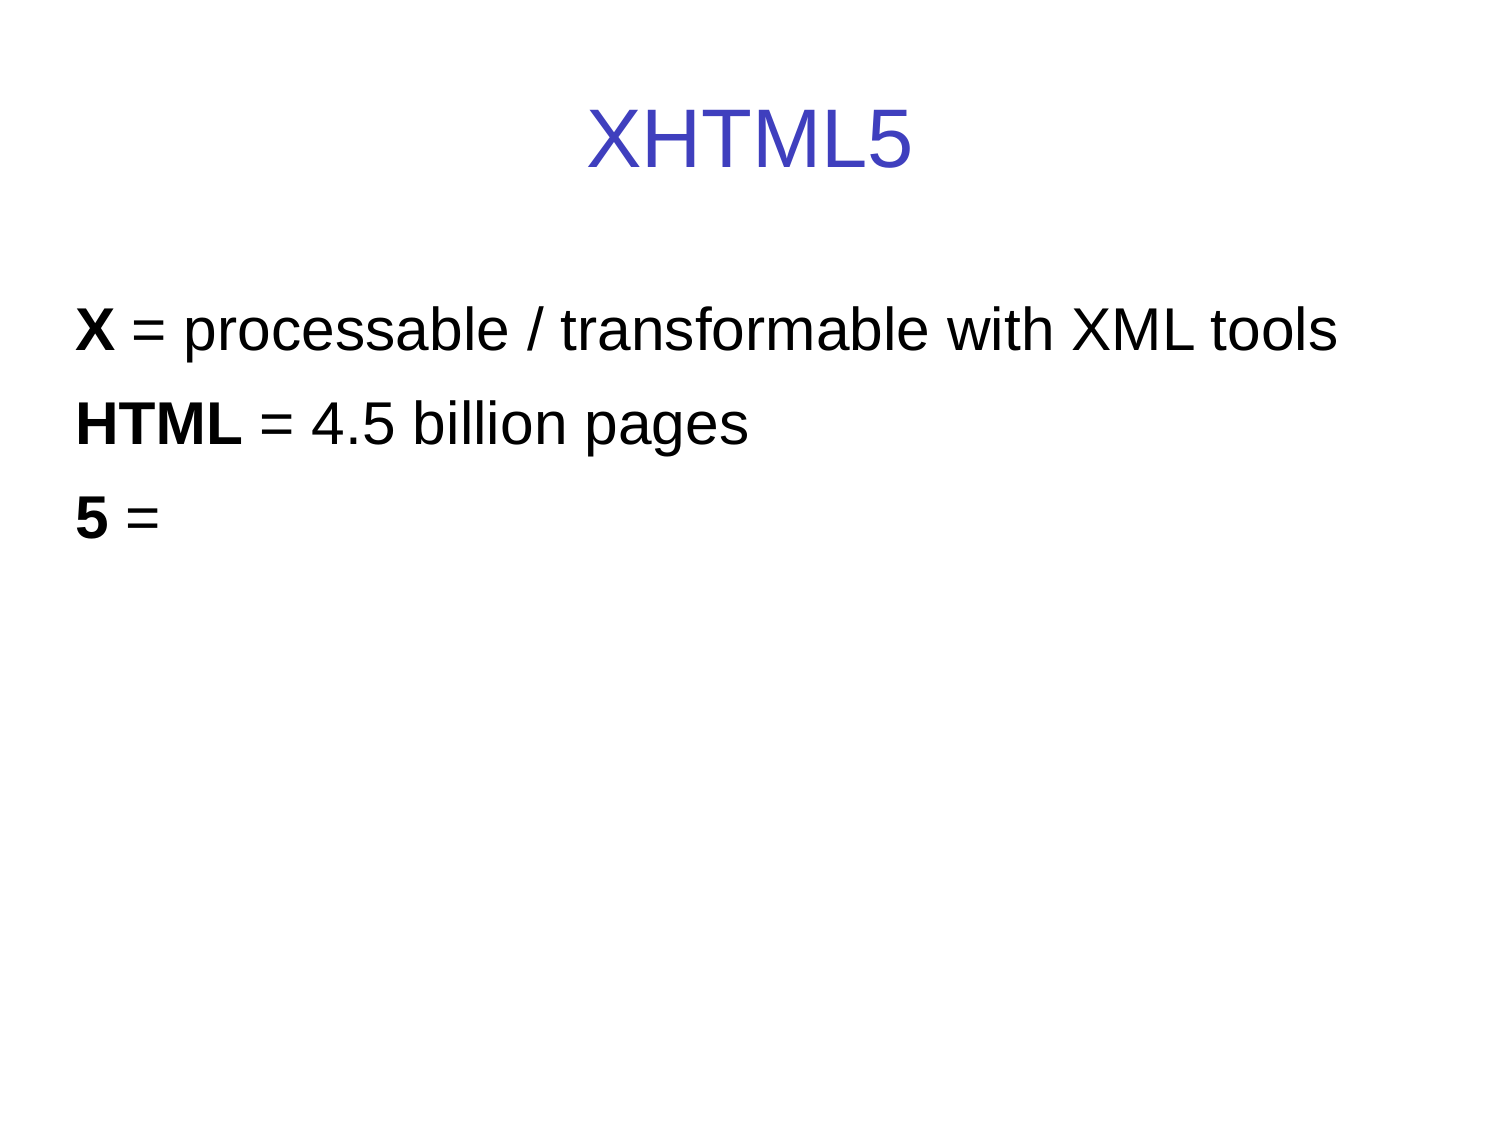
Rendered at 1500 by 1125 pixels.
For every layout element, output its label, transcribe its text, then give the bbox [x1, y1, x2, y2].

list X = processable / transformable with XML tools HTML = 4.5 billion pages 5 = [75, 295, 1425, 1063]
title XHTML5 [75, 44, 1425, 233]
